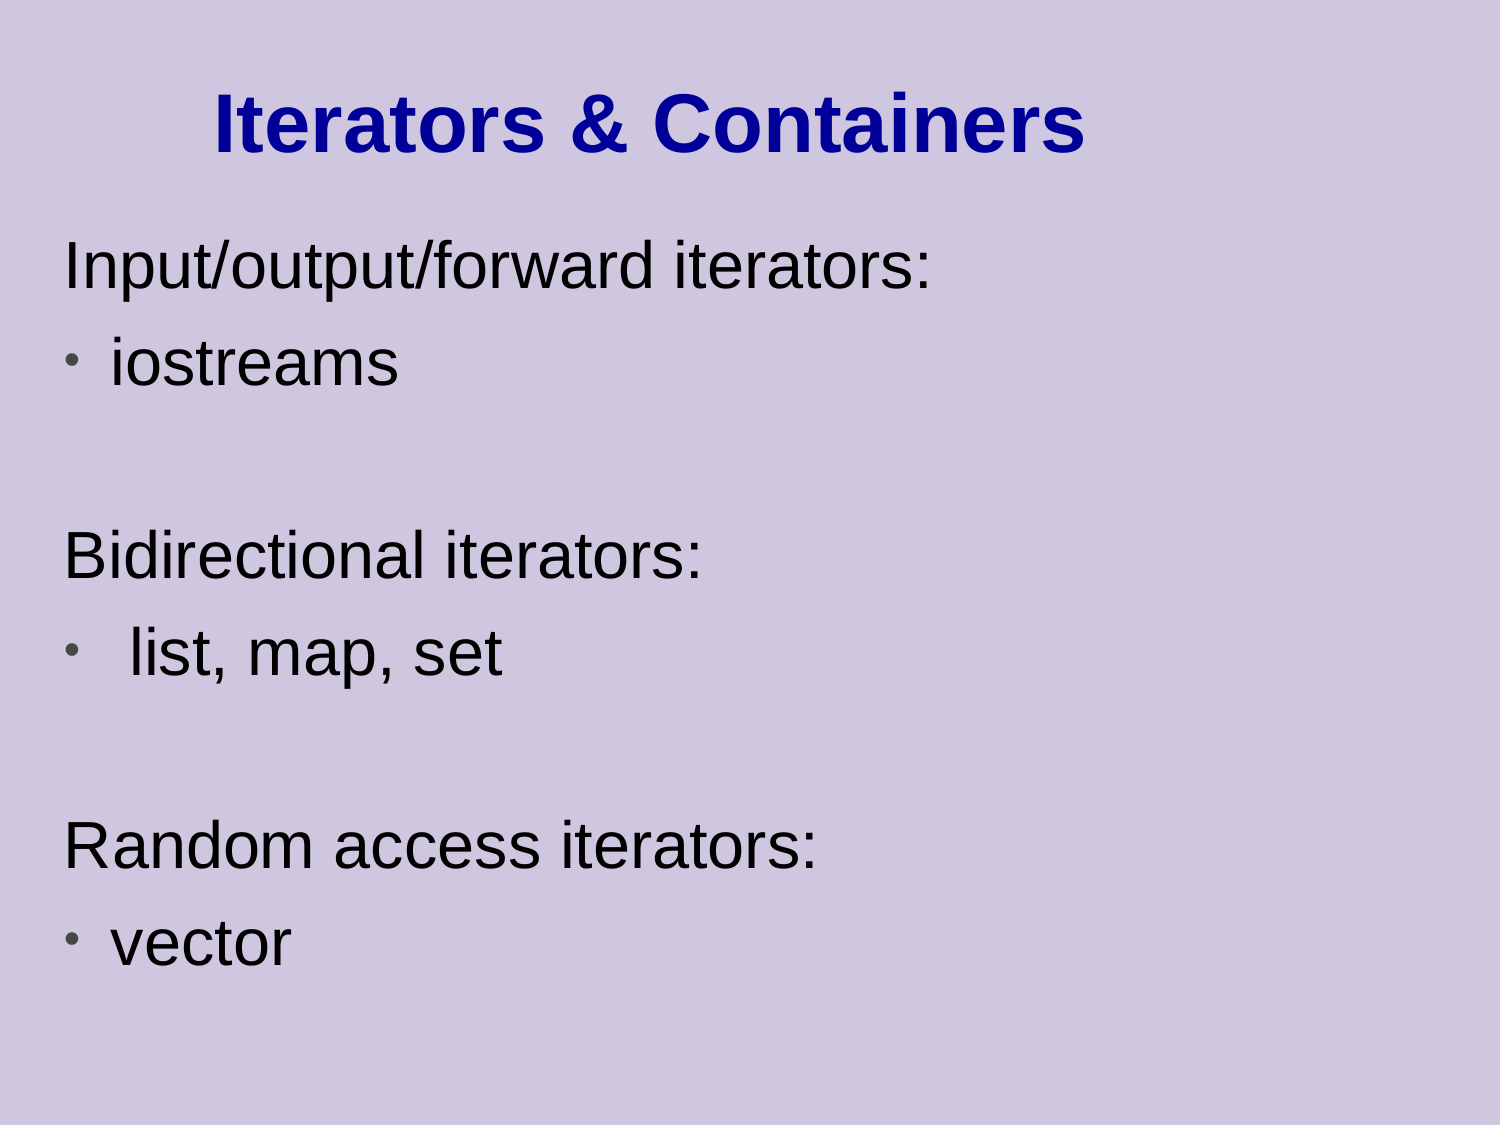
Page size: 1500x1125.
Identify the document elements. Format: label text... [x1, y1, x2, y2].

title Iterators & Containers [198, 17, 1468, 220]
list Input/output/forward iterators: iostreams Bidirectional iterators: list, map, set Random access iterators: vector [49, 215, 957, 1083]
